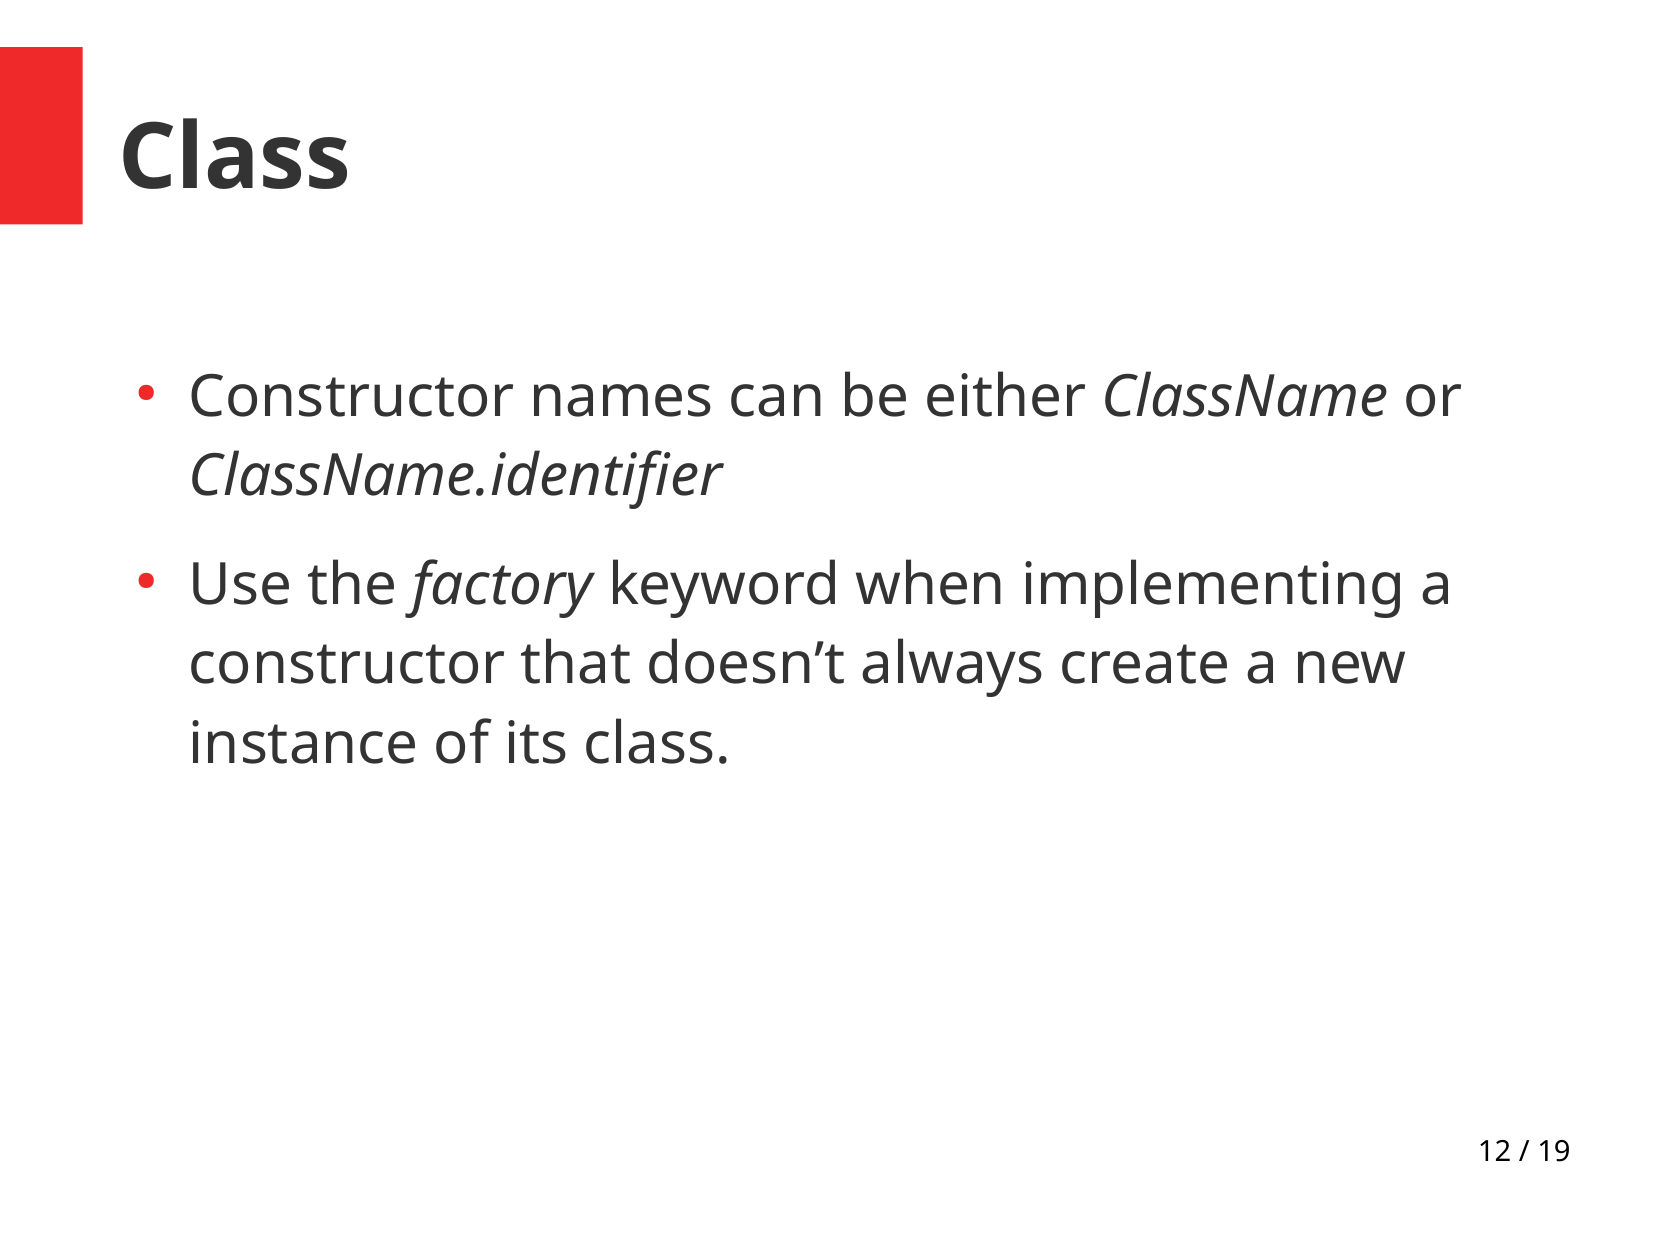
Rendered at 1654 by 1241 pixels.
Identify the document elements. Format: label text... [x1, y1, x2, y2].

title Class [118, 49, 1571, 257]
list Constructor names can be either ClassName or ClassName.identifier Use the factory keyword when implementing a constructor that doesn’t always create a new instance of its class. [118, 354, 1536, 1074]
